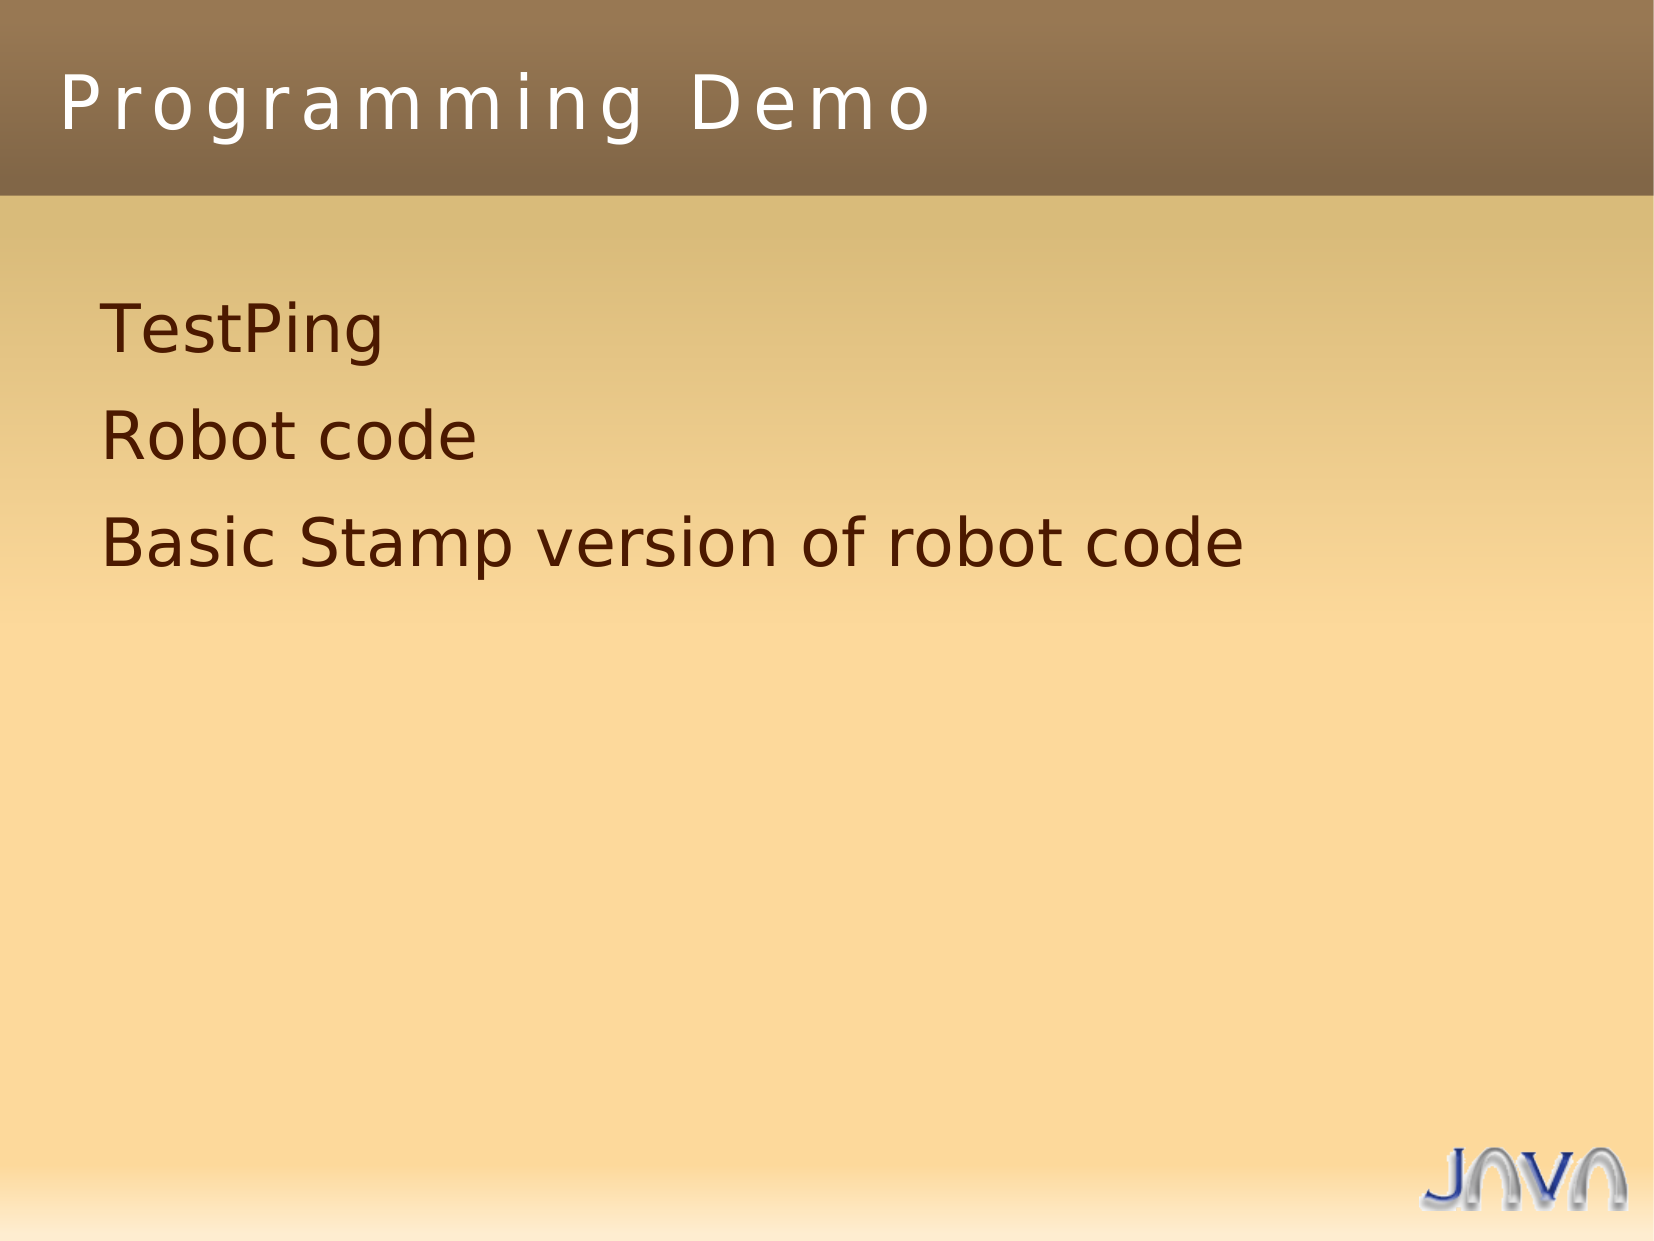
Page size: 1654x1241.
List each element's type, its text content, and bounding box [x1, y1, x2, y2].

picture [0, 0, 1654, 1241]
title Programming Demo [59, 29, 1595, 178]
list TestPing Robot code Basic Stamp version of robot code [82, 290, 1571, 1094]
